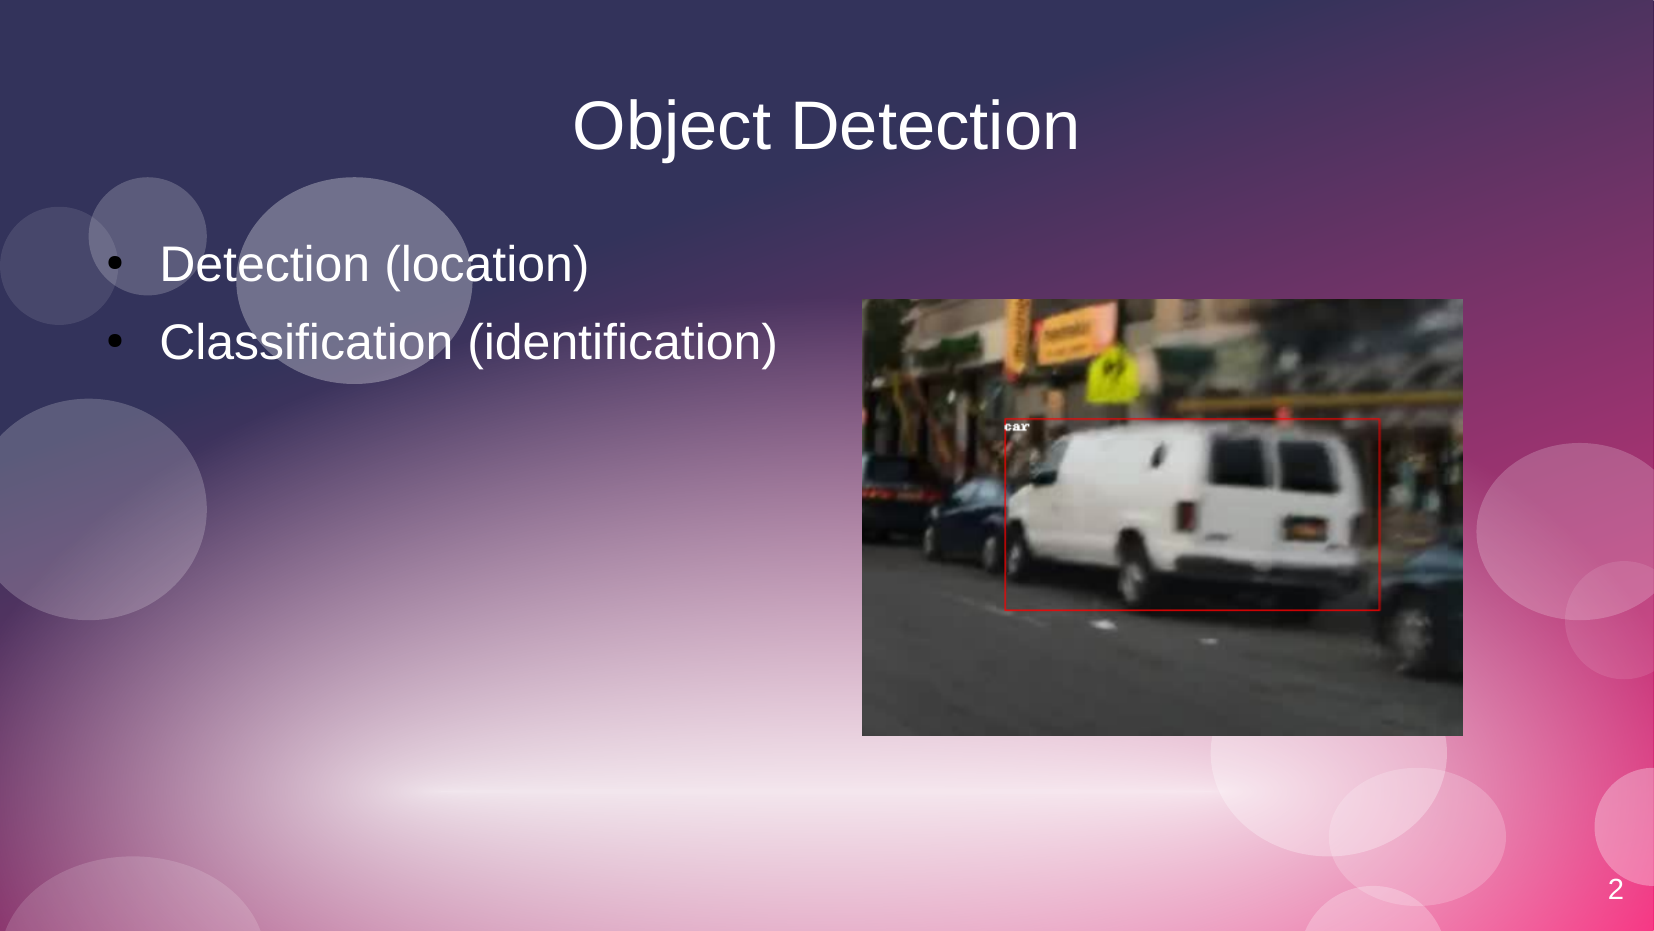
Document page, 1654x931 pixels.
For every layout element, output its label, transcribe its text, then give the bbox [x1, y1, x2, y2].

picture [862, 299, 1463, 736]
list Detection (location) Classification (identification) [88, 236, 1565, 827]
title Object Detection [88, 44, 1565, 207]
